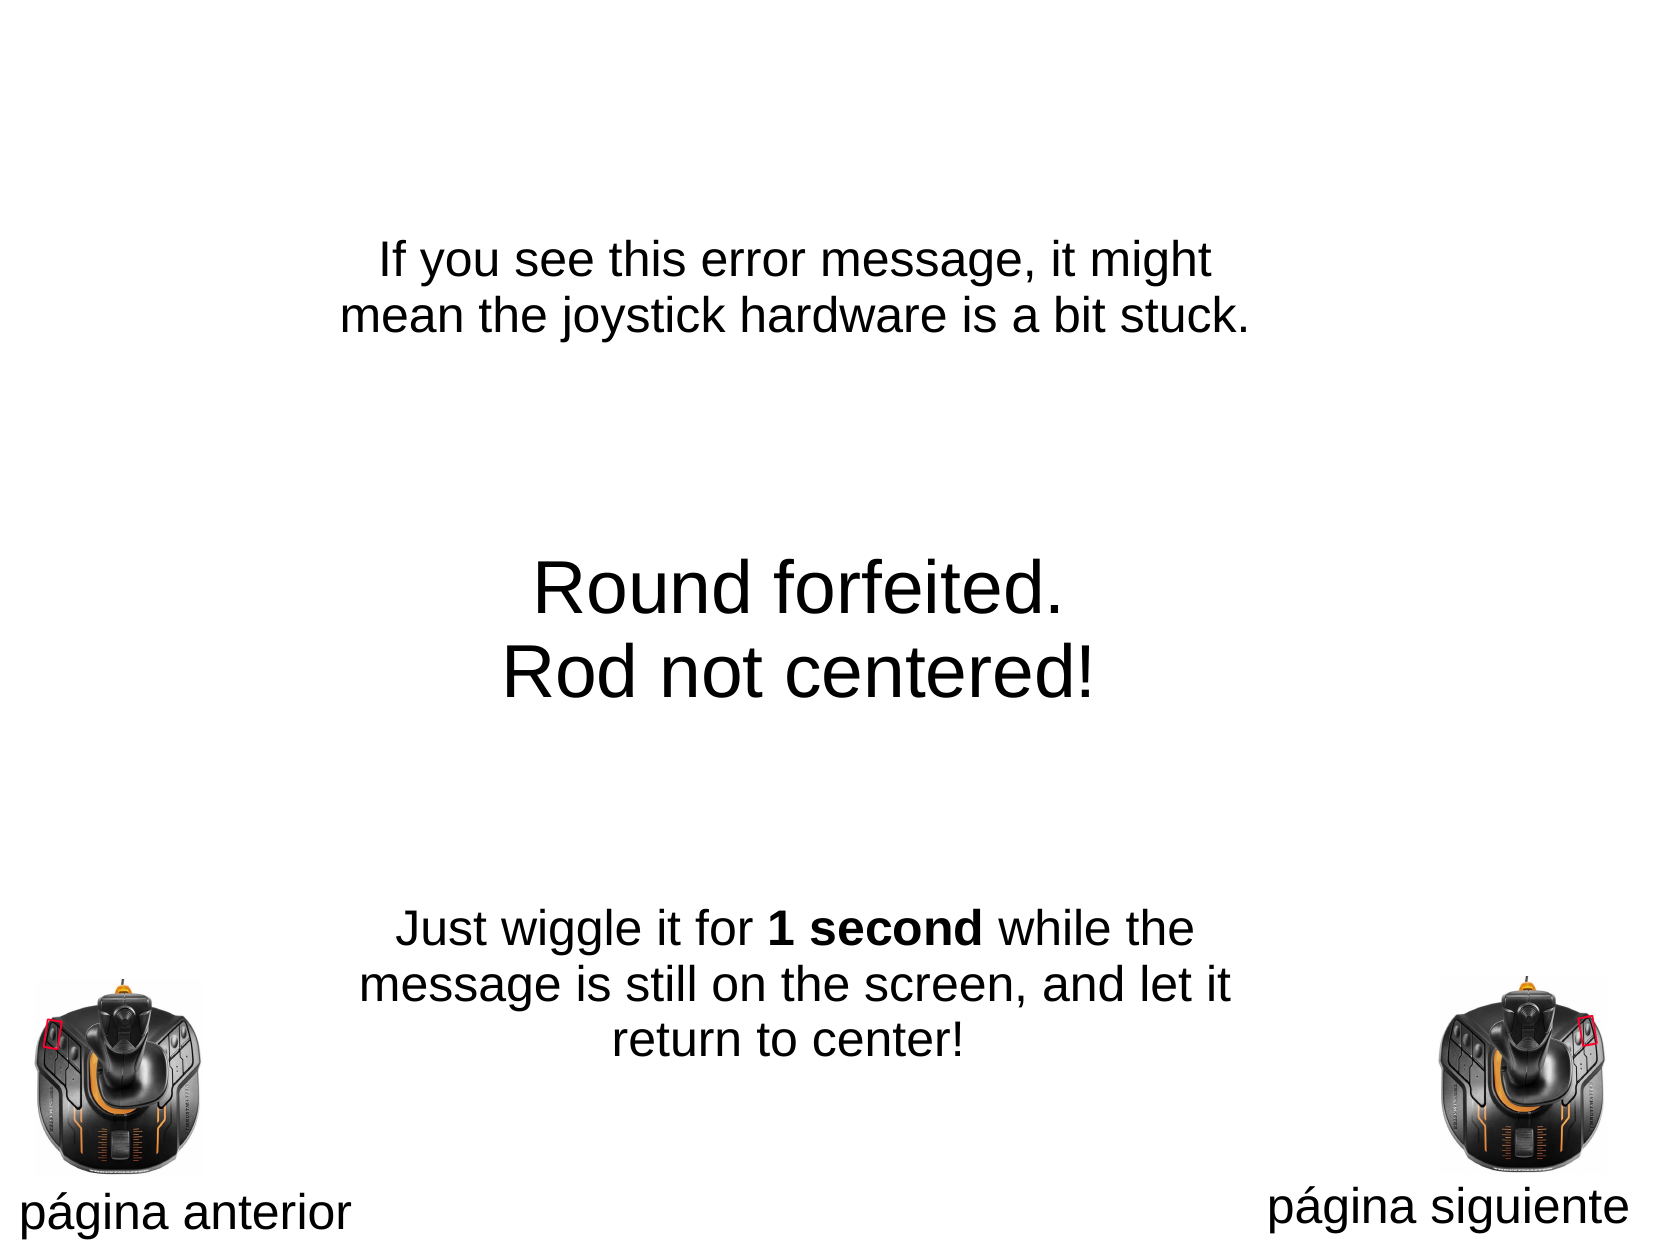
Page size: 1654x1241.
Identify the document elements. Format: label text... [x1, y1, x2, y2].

text_box página anterior [4, 1177, 368, 1241]
picture [34, 979, 203, 1177]
text_box If you see this error message, it might mean the joystick hardware is a bit stuck. Just wiggle it for 1 second while the message is still on the screen, and let it return to center! [324, 112, 1317, 1173]
picture [1438, 976, 1607, 1171]
text_box página siguiente [1252, 1171, 1646, 1241]
text_box Round forfeited. Rod not centered! [486, 537, 1158, 721]
